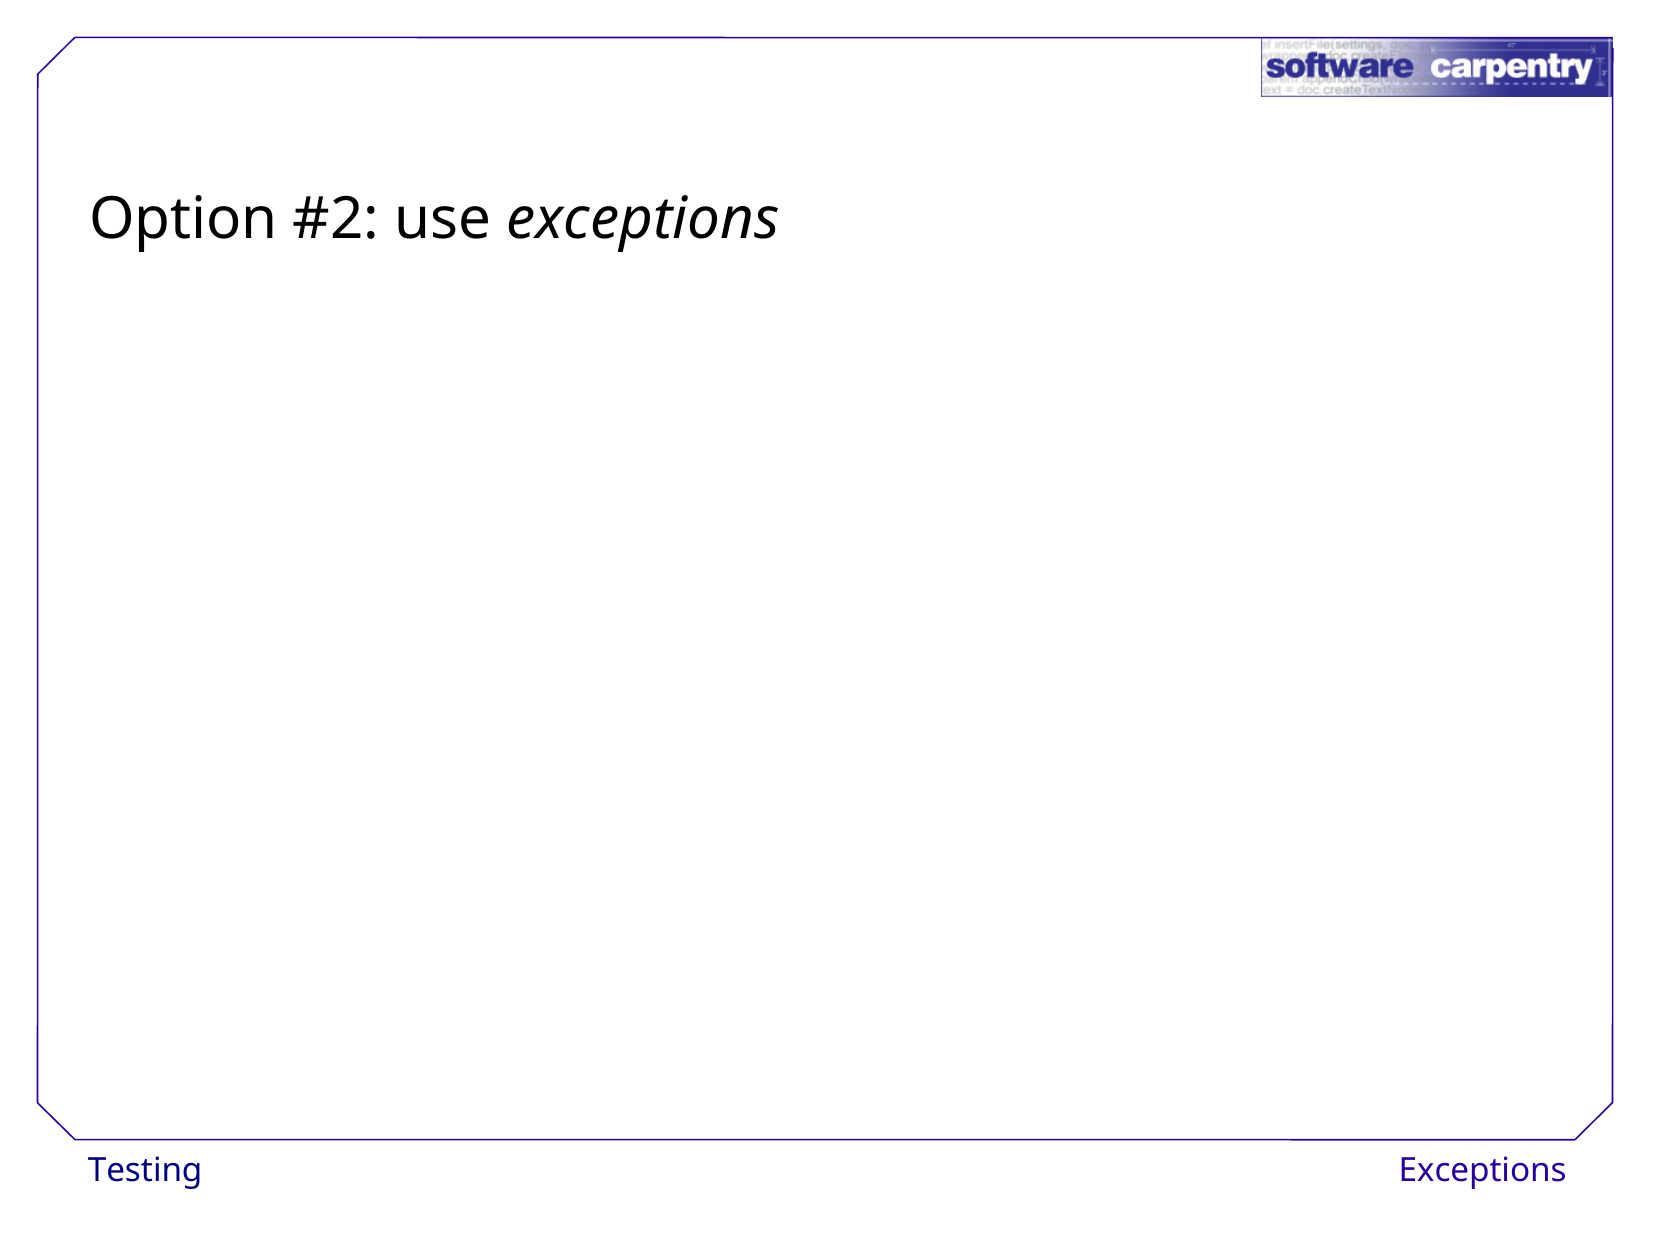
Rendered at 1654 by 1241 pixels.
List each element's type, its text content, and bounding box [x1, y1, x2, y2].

picture [1261, 39, 1613, 97]
text_box Option #2: use exceptions [74, 138, 945, 259]
